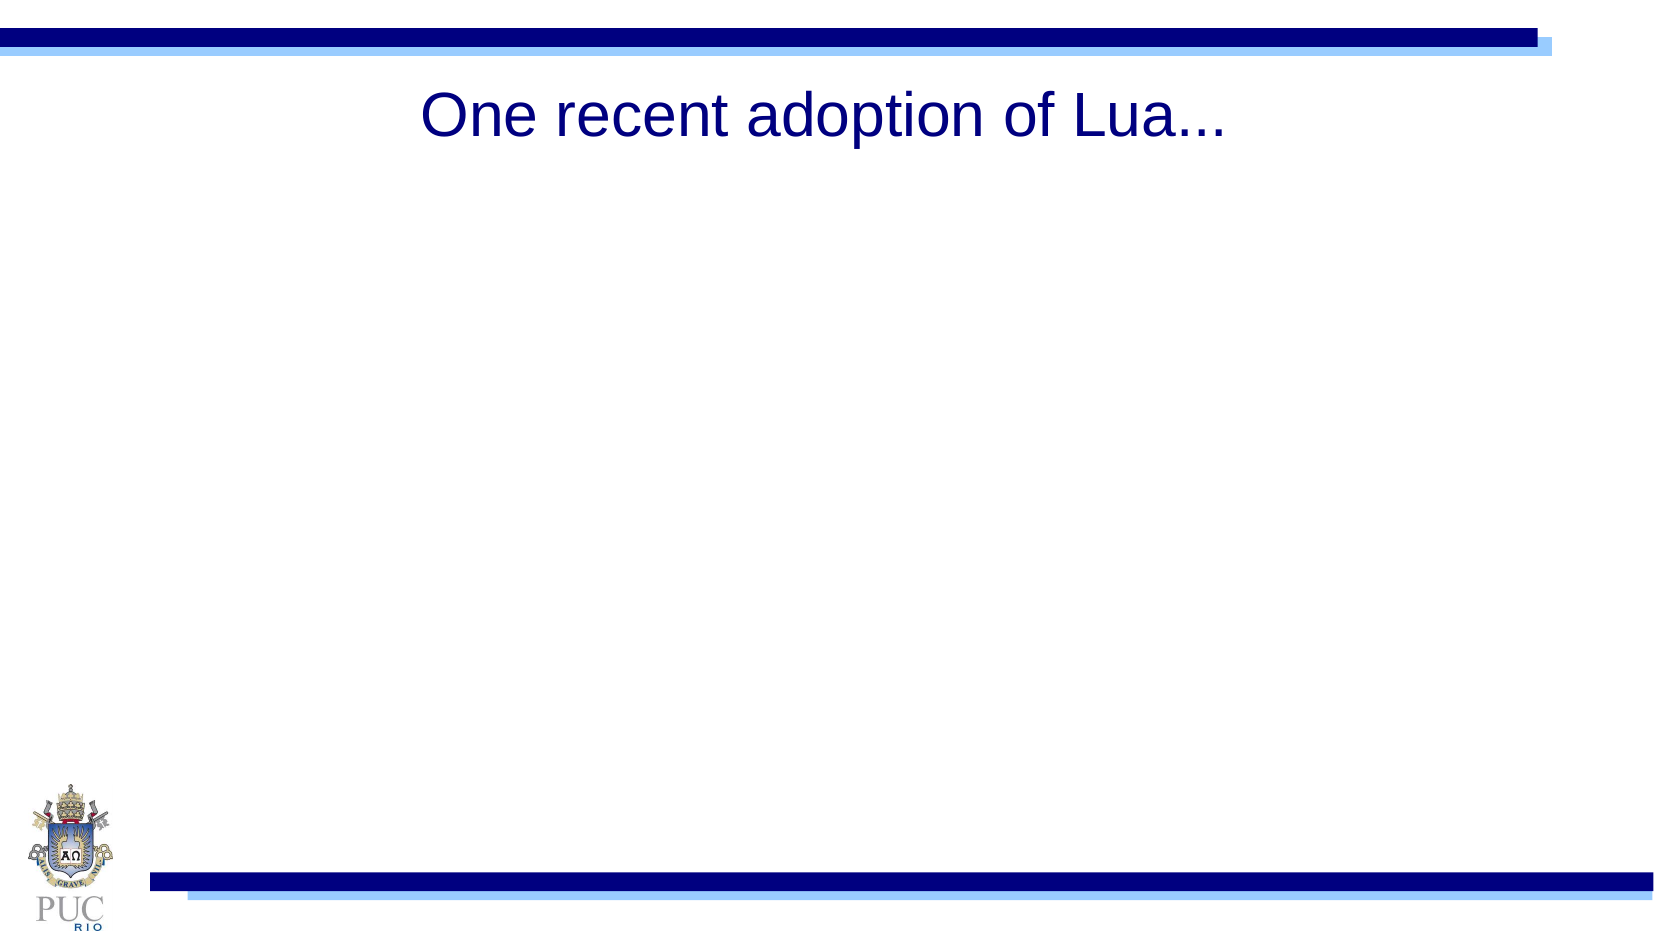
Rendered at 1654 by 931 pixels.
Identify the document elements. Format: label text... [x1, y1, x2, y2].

picture [28, 784, 113, 931]
title One recent adoption of Lua... [37, 37, 1613, 193]
